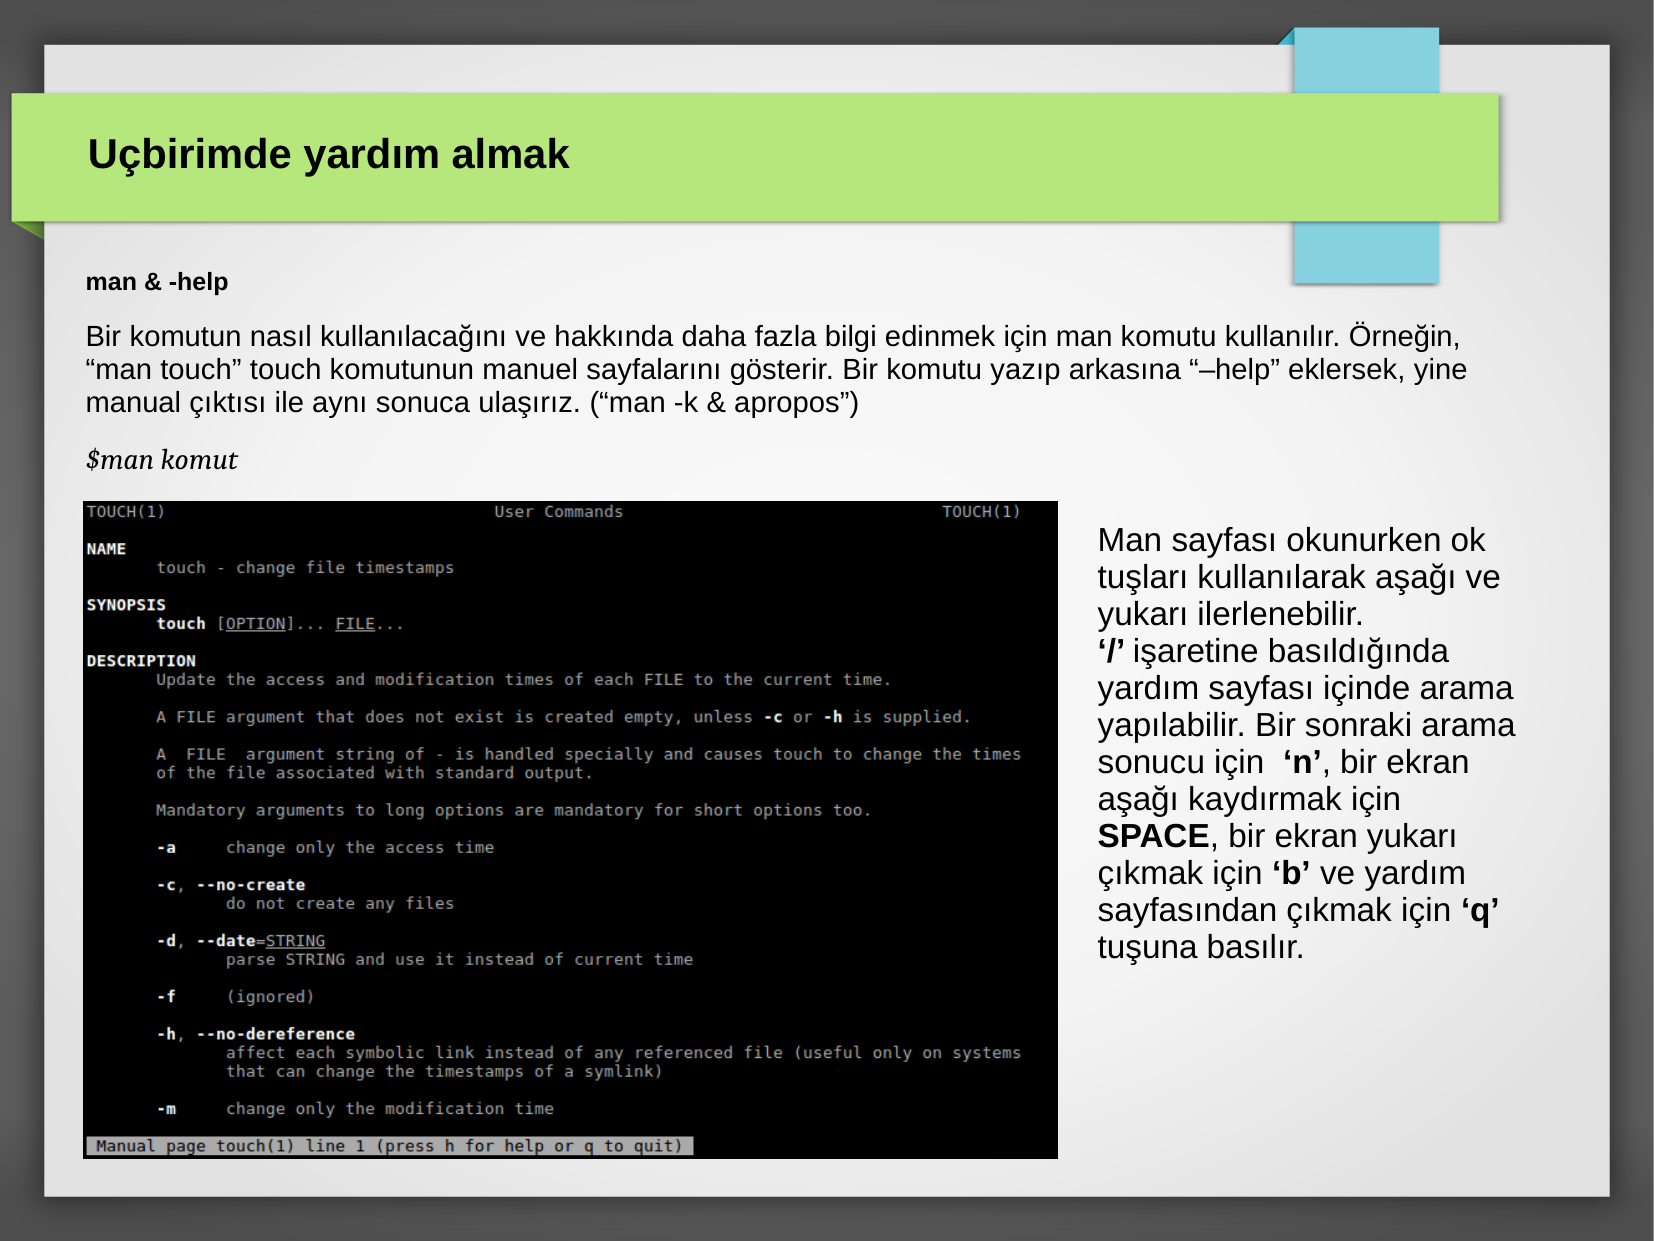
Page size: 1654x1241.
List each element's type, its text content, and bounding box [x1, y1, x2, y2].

picture [0, 0, 1654, 1241]
text_box Uçbirimde yardım almak [73, 123, 626, 195]
text_box man & -help Bir komutun nasıl kullanılacağını ve hakkında daha fazla bilgi edinmek için man komutu kullanılır. Örneğin, “man touch” touch komutunun manuel sayfalarını gösterir. Bir komutu yazıp arkasına “–help” eklersek, yine manual çıktısı ile aynı sonuca ulaşırız. (“man -k & apropos”) $man komut [70, 259, 1501, 533]
text_box Man sayfası okunurken ok tuşları kullanılarak aşağı ve yukarı ilerlenebilir. ‘/’ işaretine basıldığında yardım sayfası içinde arama yapılabilir. Bir sonraki arama sonucu için ‘n’, bir ekran aşağı kaydırmak için SPACE, bir ekran yukarı çıkmak için ‘b’ ve yardım sayfasından çıkmak için ‘q’ tuşuna basılır. [1082, 513, 1536, 1015]
